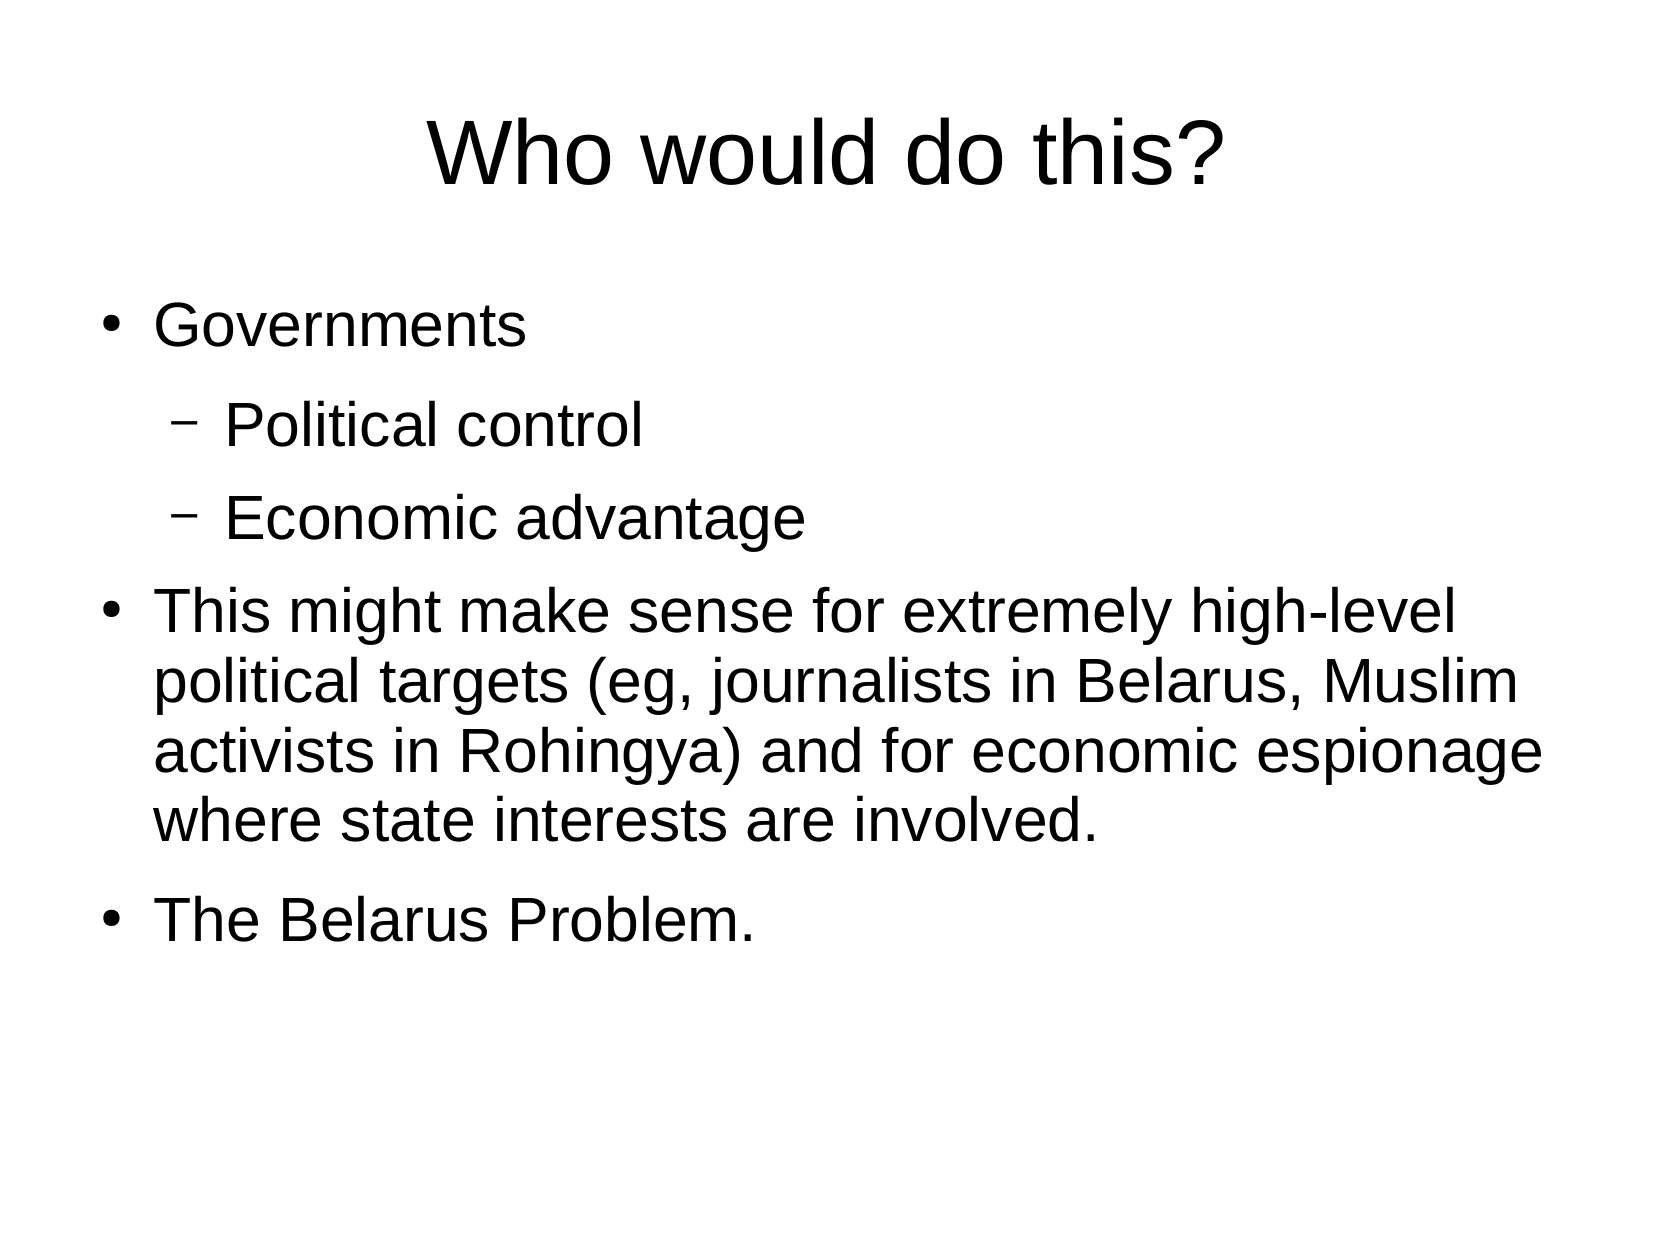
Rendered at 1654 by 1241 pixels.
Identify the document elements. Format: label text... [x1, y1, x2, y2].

list Governments Political control Economic advantage This might make sense for extremely high-level political targets (eg, journalists in Belarus, Muslim activists in Rohingya) and for economic espionage where state interests are involved. The Belarus Problem. [82, 290, 1571, 1010]
title Who would do this? [82, 49, 1571, 257]
